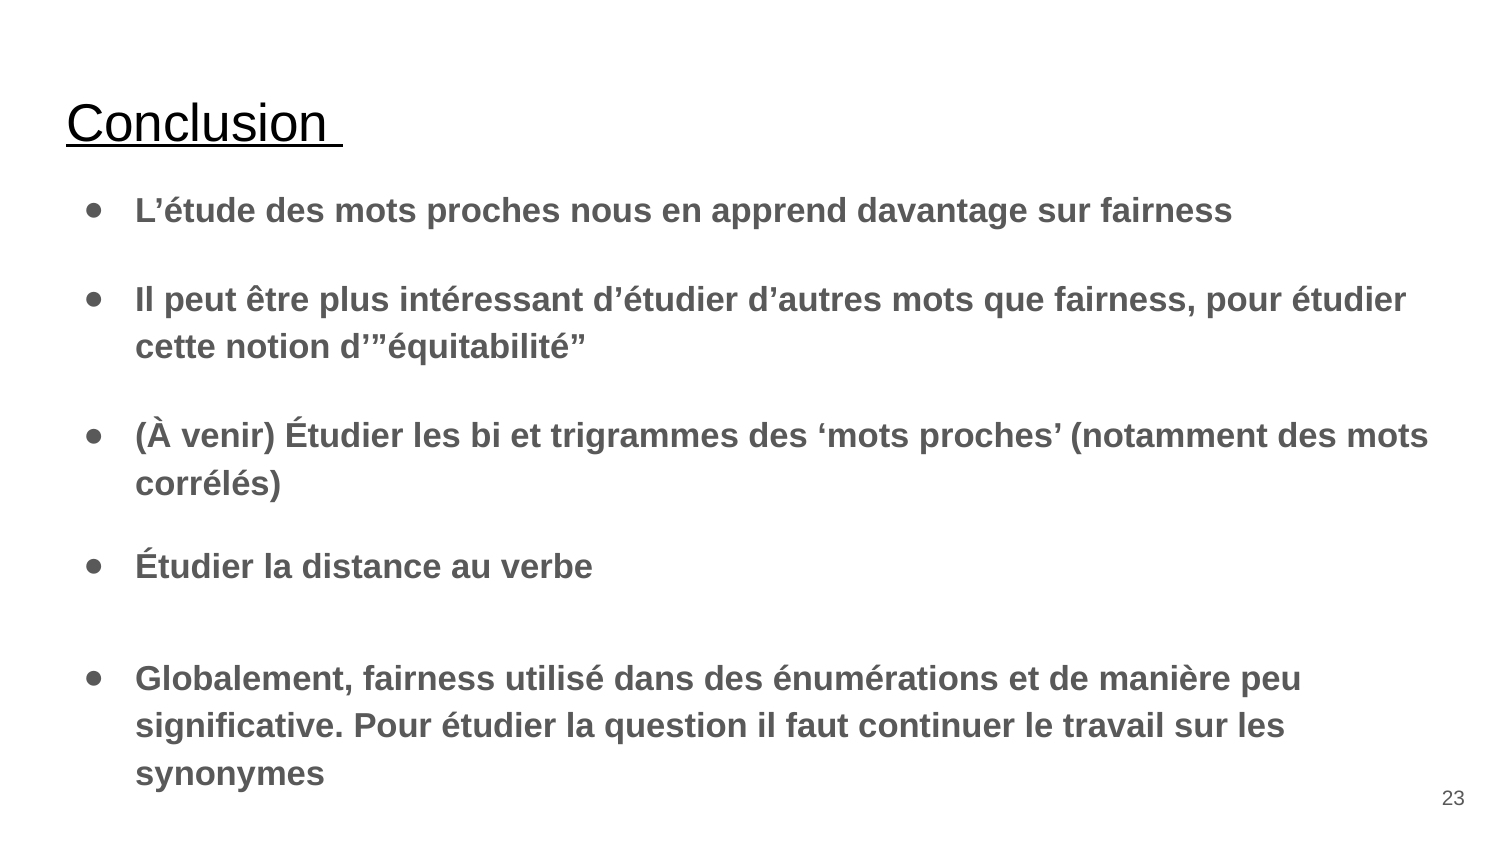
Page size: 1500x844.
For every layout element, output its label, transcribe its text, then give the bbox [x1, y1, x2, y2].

title Conclusion [51, 72, 1449, 166]
list L’étude des mots proches nous en apprend davantage sur fairness Il peut être plus intéressant d’étudier d’autres mots que fairness, pour étudier cette notion d’”équitabilité” (À venir) Étudier les bi et trigrammes des ‘mots proches’ (notamment des mots corrélés) Étudier la distance au verbe Globalement, fairness utilisé dans des énumérations et de manière peu significative. Pour étudier la question il faut continuer le travail sur les synonymes [51, 166, 1449, 808]
slide_number <number> [1389, 764, 1480, 830]
